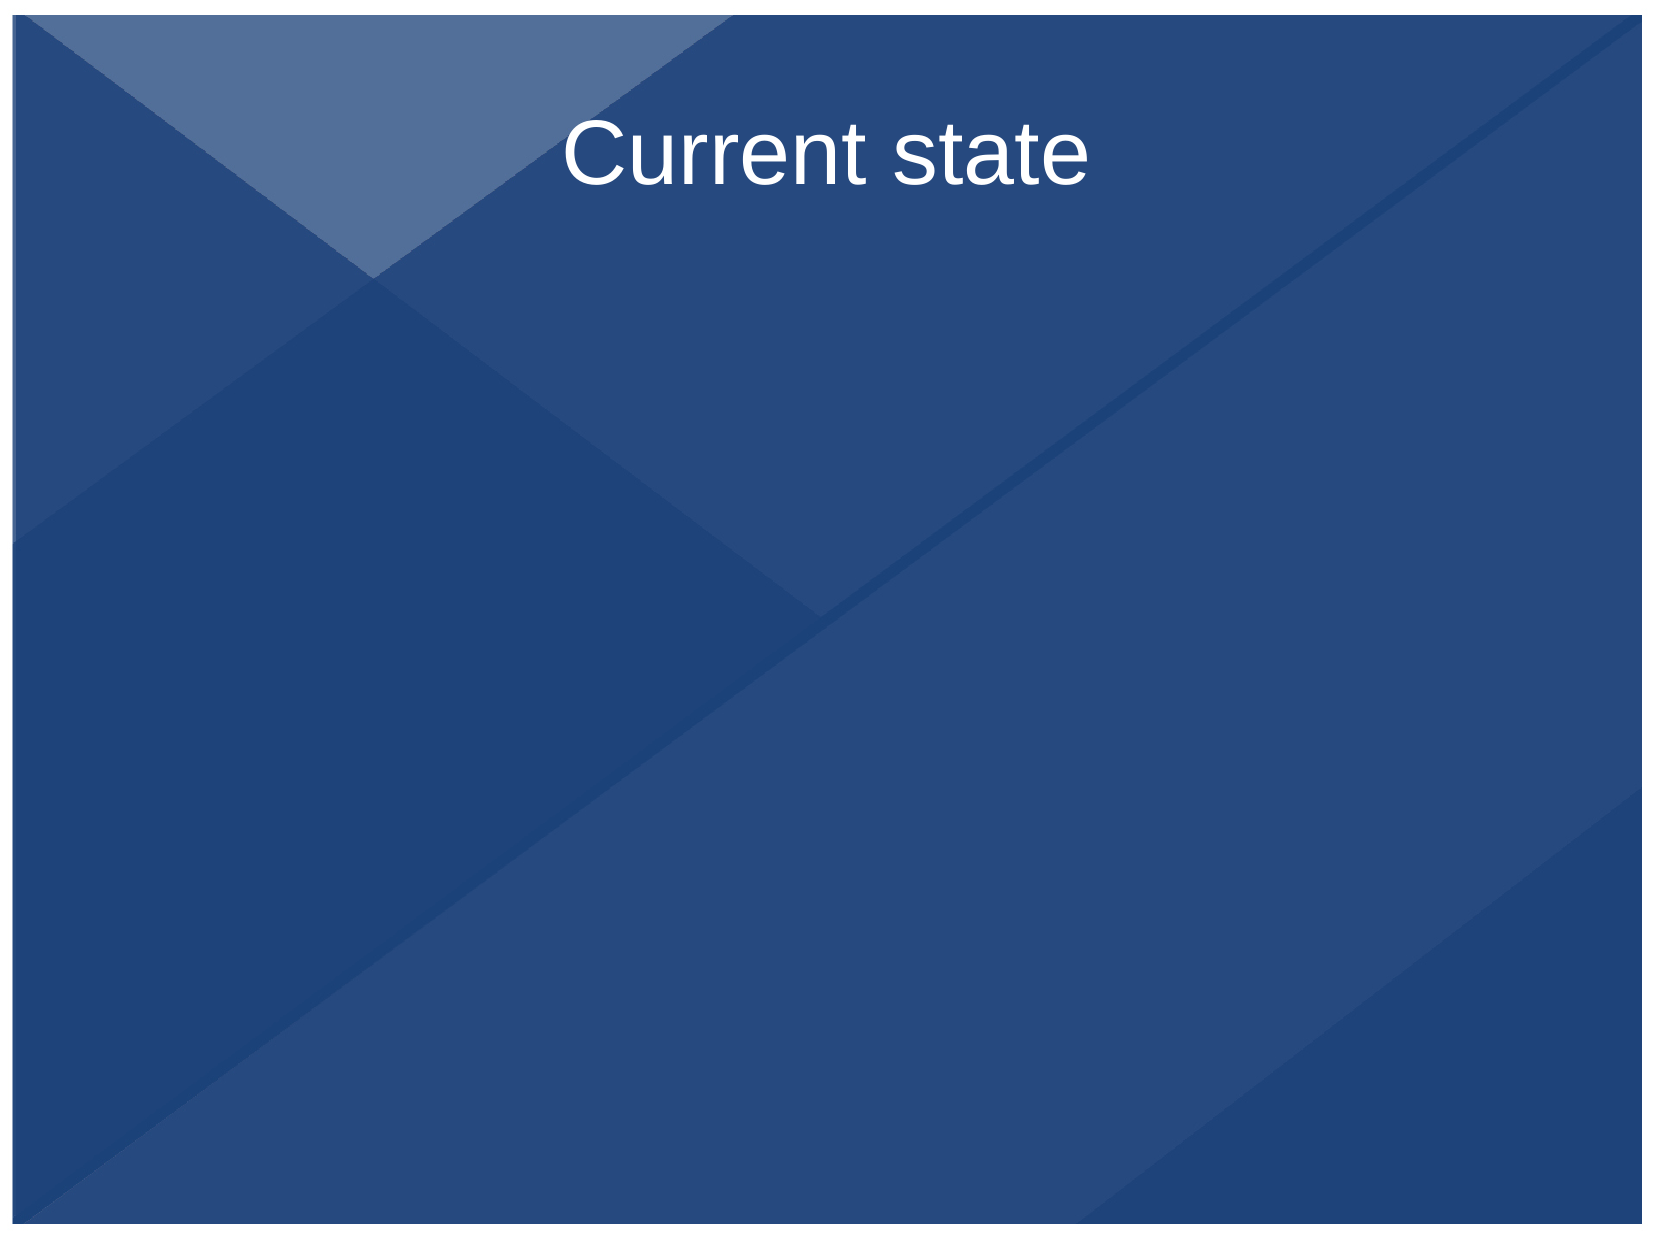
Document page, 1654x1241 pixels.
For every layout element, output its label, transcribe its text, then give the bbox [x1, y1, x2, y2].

picture [0, 0, 1654, 1241]
title Current state [82, 49, 1571, 257]
